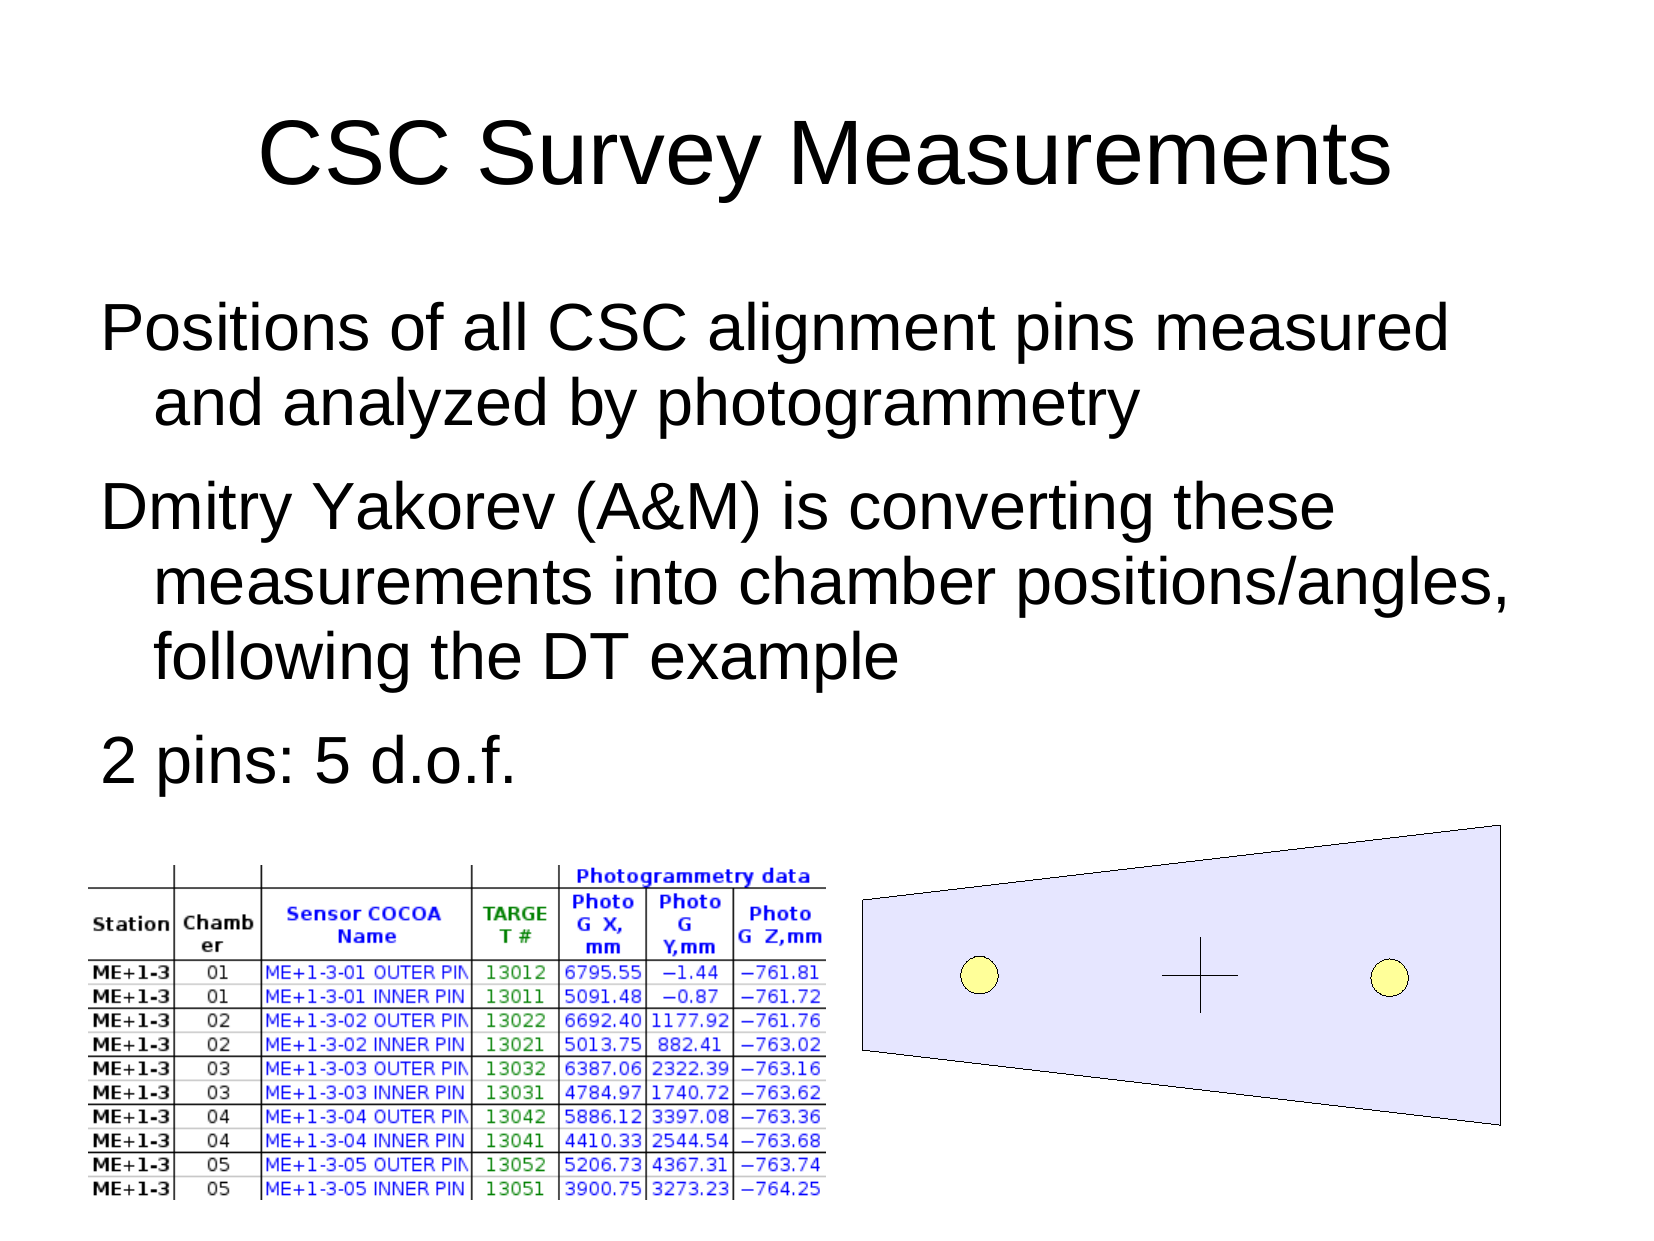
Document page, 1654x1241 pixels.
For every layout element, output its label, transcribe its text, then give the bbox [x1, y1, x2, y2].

picture [88, 865, 826, 1201]
text_box [862, 825, 1501, 1126]
title CSC Survey Measurements [82, 49, 1571, 257]
list Positions of all CSC alignment pins measured and analyzed by photogrammetry Dmitry Yakorev (A&M) is converting these measurements into chamber positions/angles, following the DT example 2 pins: 5 d.o.f. [82, 290, 1571, 848]
